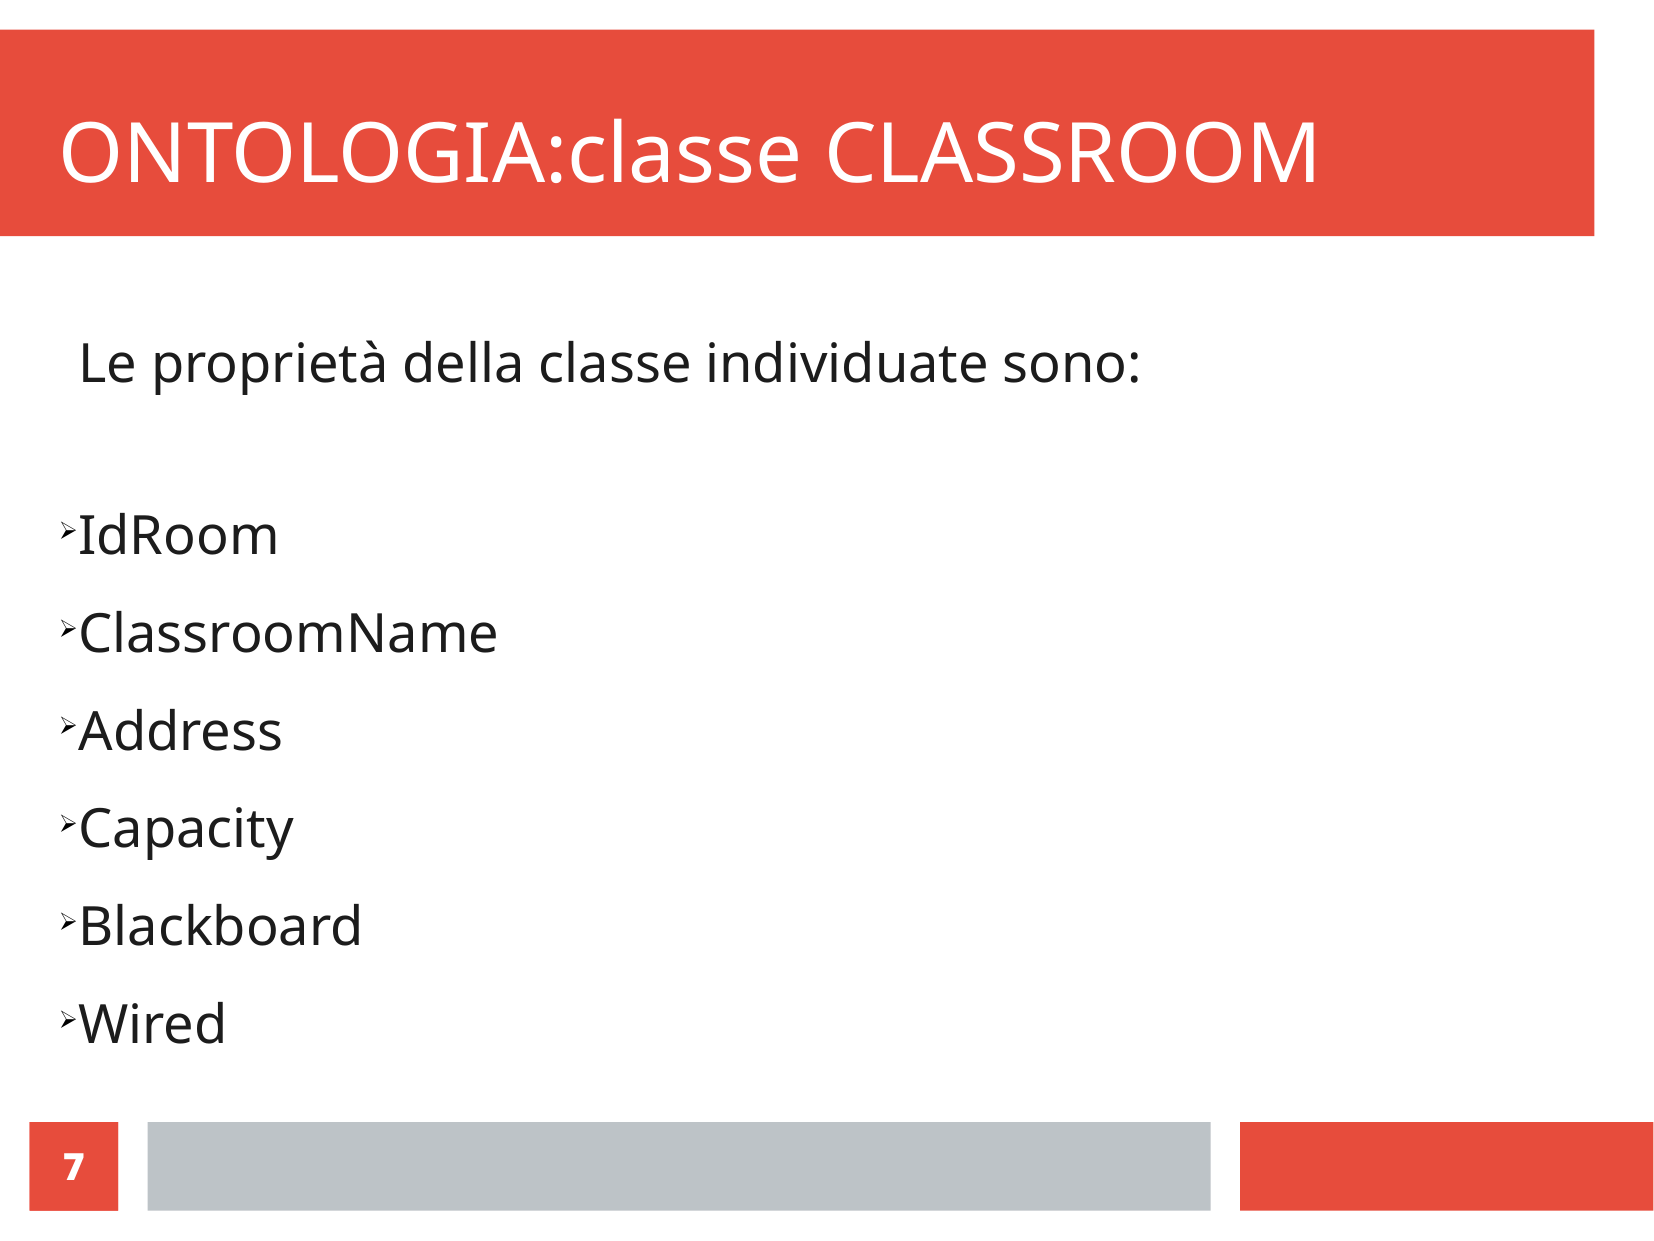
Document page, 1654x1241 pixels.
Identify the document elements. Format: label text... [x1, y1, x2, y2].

title ONTOLOGIA:classe CLASSROOM [59, 59, 1595, 207]
list Le proprietà della classe individuate sono: IdRoom ClassroomName Address Capacity Blackboard Wired [59, 324, 1565, 1093]
